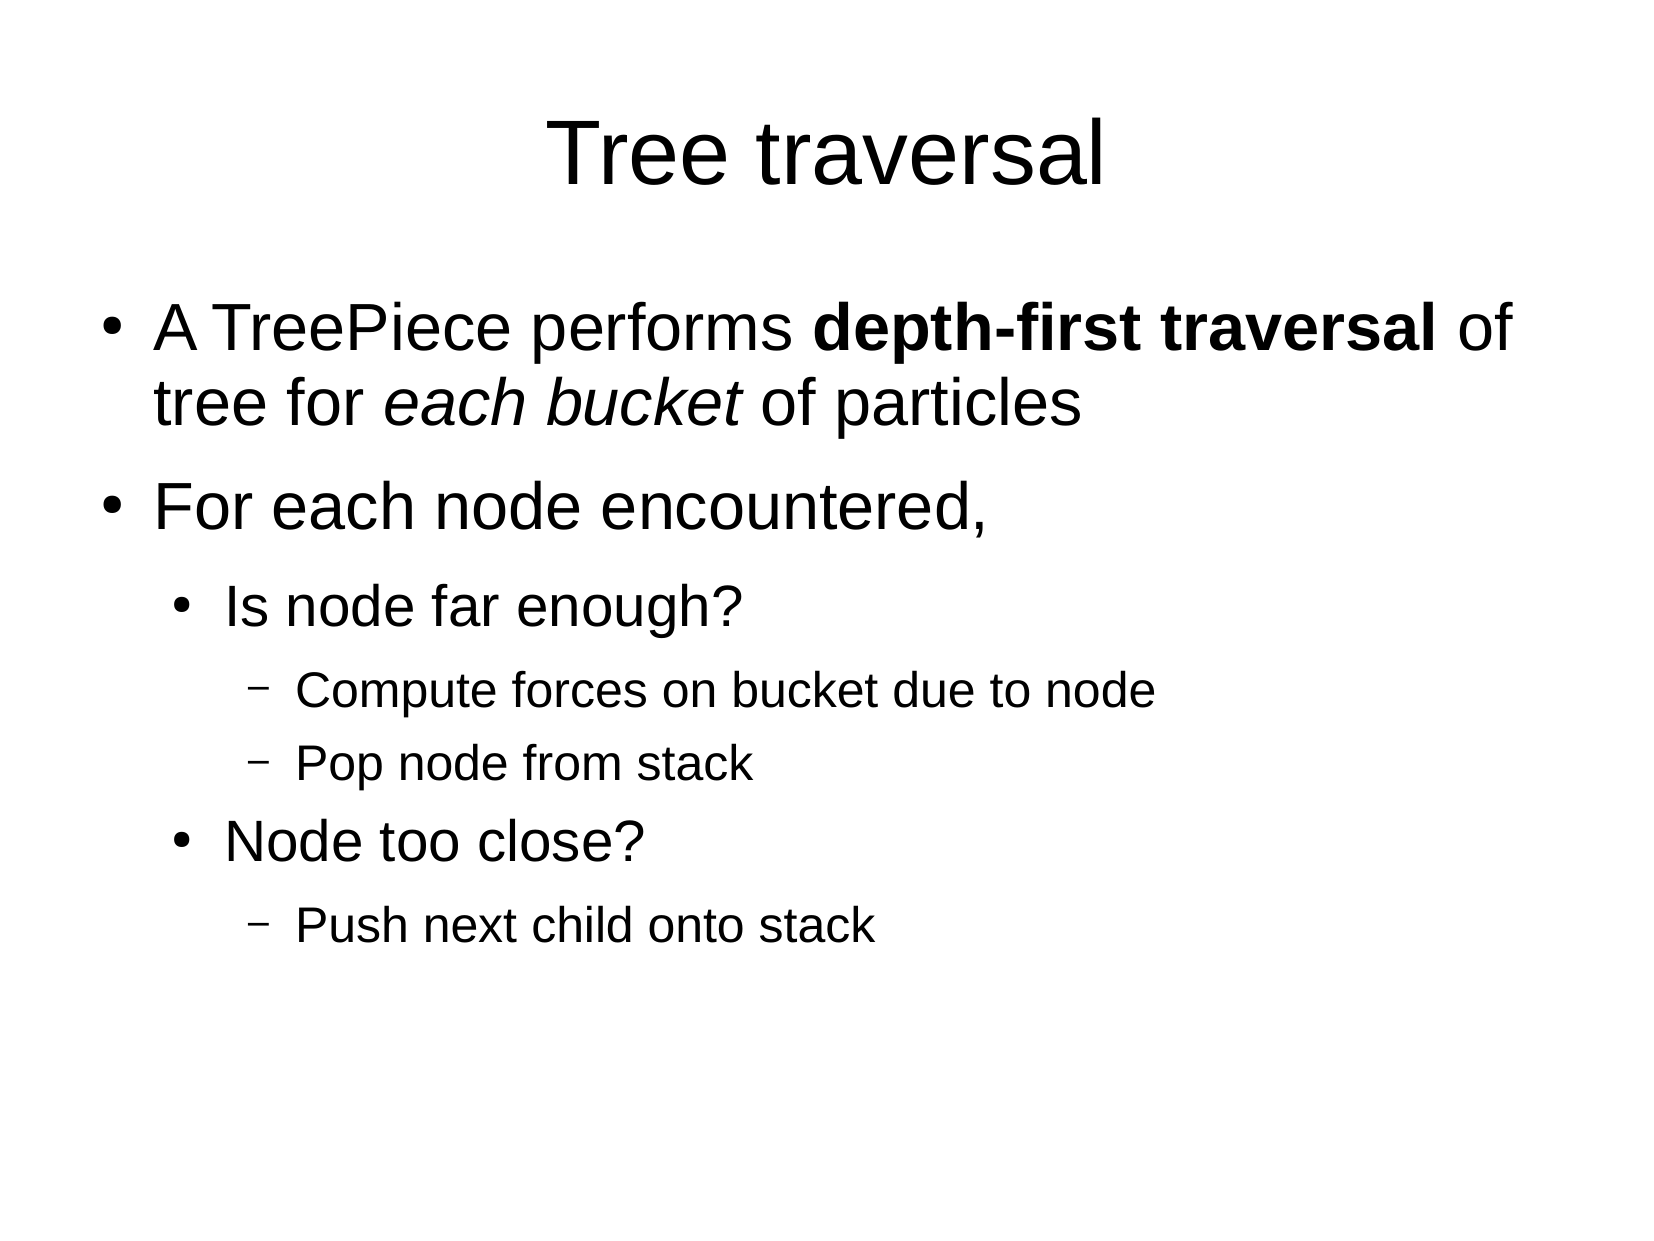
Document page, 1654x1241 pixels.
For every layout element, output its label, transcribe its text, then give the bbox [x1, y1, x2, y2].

list A TreePiece performs depth-first traversal of tree for each bucket of particles For each node encountered, Is node far enough? Compute forces on bucket due to node Pop node from stack Node too close? Push next child onto stack [82, 290, 1571, 1109]
title Tree traversal [82, 56, 1571, 250]
